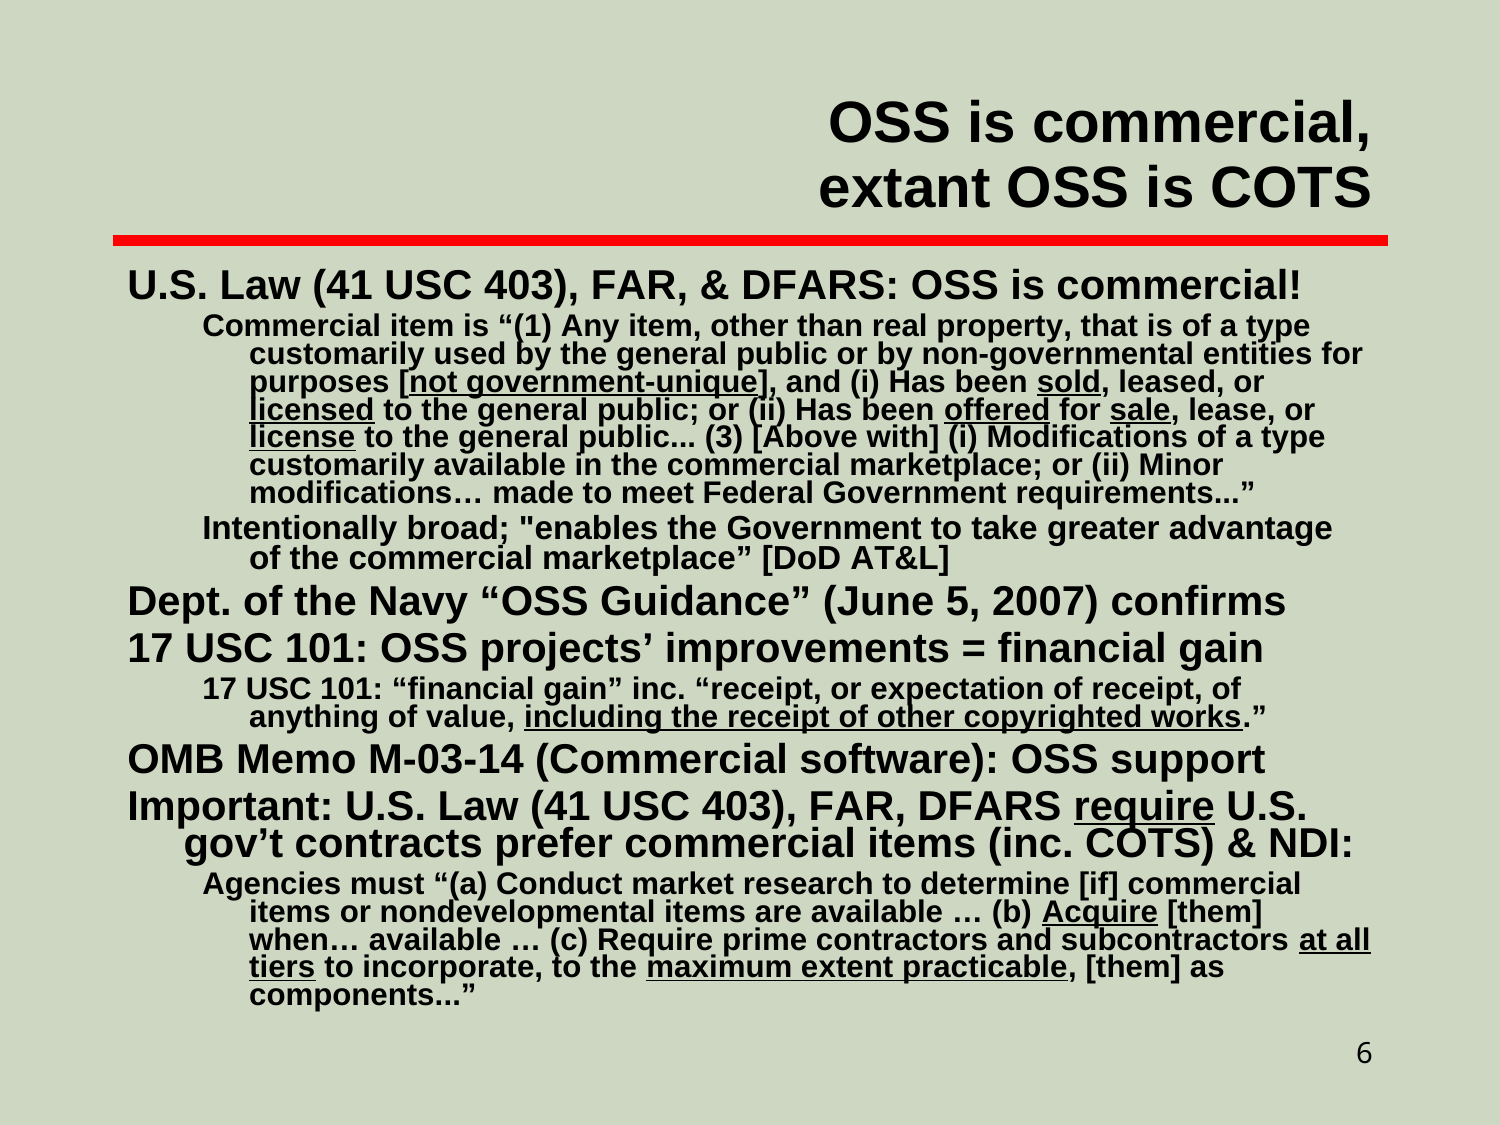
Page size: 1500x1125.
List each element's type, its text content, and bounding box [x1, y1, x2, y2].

list U.S. Law (41 USC 403), FAR, & DFARS: OSS is commercial! Commercial item is “(1) Any item, other than real property, that is of a type customarily used by the general public or by non-governmental entities for purposes [not government-unique], and (i) Has been sold, leased, or licensed to the general public; or (ii) Has been offered for sale, lease, or license to the general public... (3) [Above with] (i) Modifications of a type customarily available in the commercial marketplace; or (ii) Minor modifications… made to meet Federal Government requirements...” Intentionally broad; "enables the Government to take greater advantage of the commercial marketplace” [DoD AT&L] Dept. of the Navy “OSS Guidance” (June 5, 2007) confirms 17 USC 101: OSS projects’ improvements = financial gain 17 USC 101: “financial gain” inc. “receipt, or expectation of receipt, of anything of value, including the receipt of other copyrighted works.” OMB Memo M-03-14 (Commercial software): OSS support Important: U.S. Law (41 USC 403), FAR, DFARS require U.S. gov’t contracts prefer commercial items (inc. COTS) & NDI: Agencies must “(a) Conduct market research to determine [if] commercial items or nondevelopmental items are available … (b) Acquire [them] when… available … (c) Require prime contractors and subcontractors at all tiers to incorporate, to the maximum extent practicable, [them] as components...” [112, 262, 1388, 1088]
title OSS is commercial, extant OSS is COTS [337, 81, 1388, 228]
